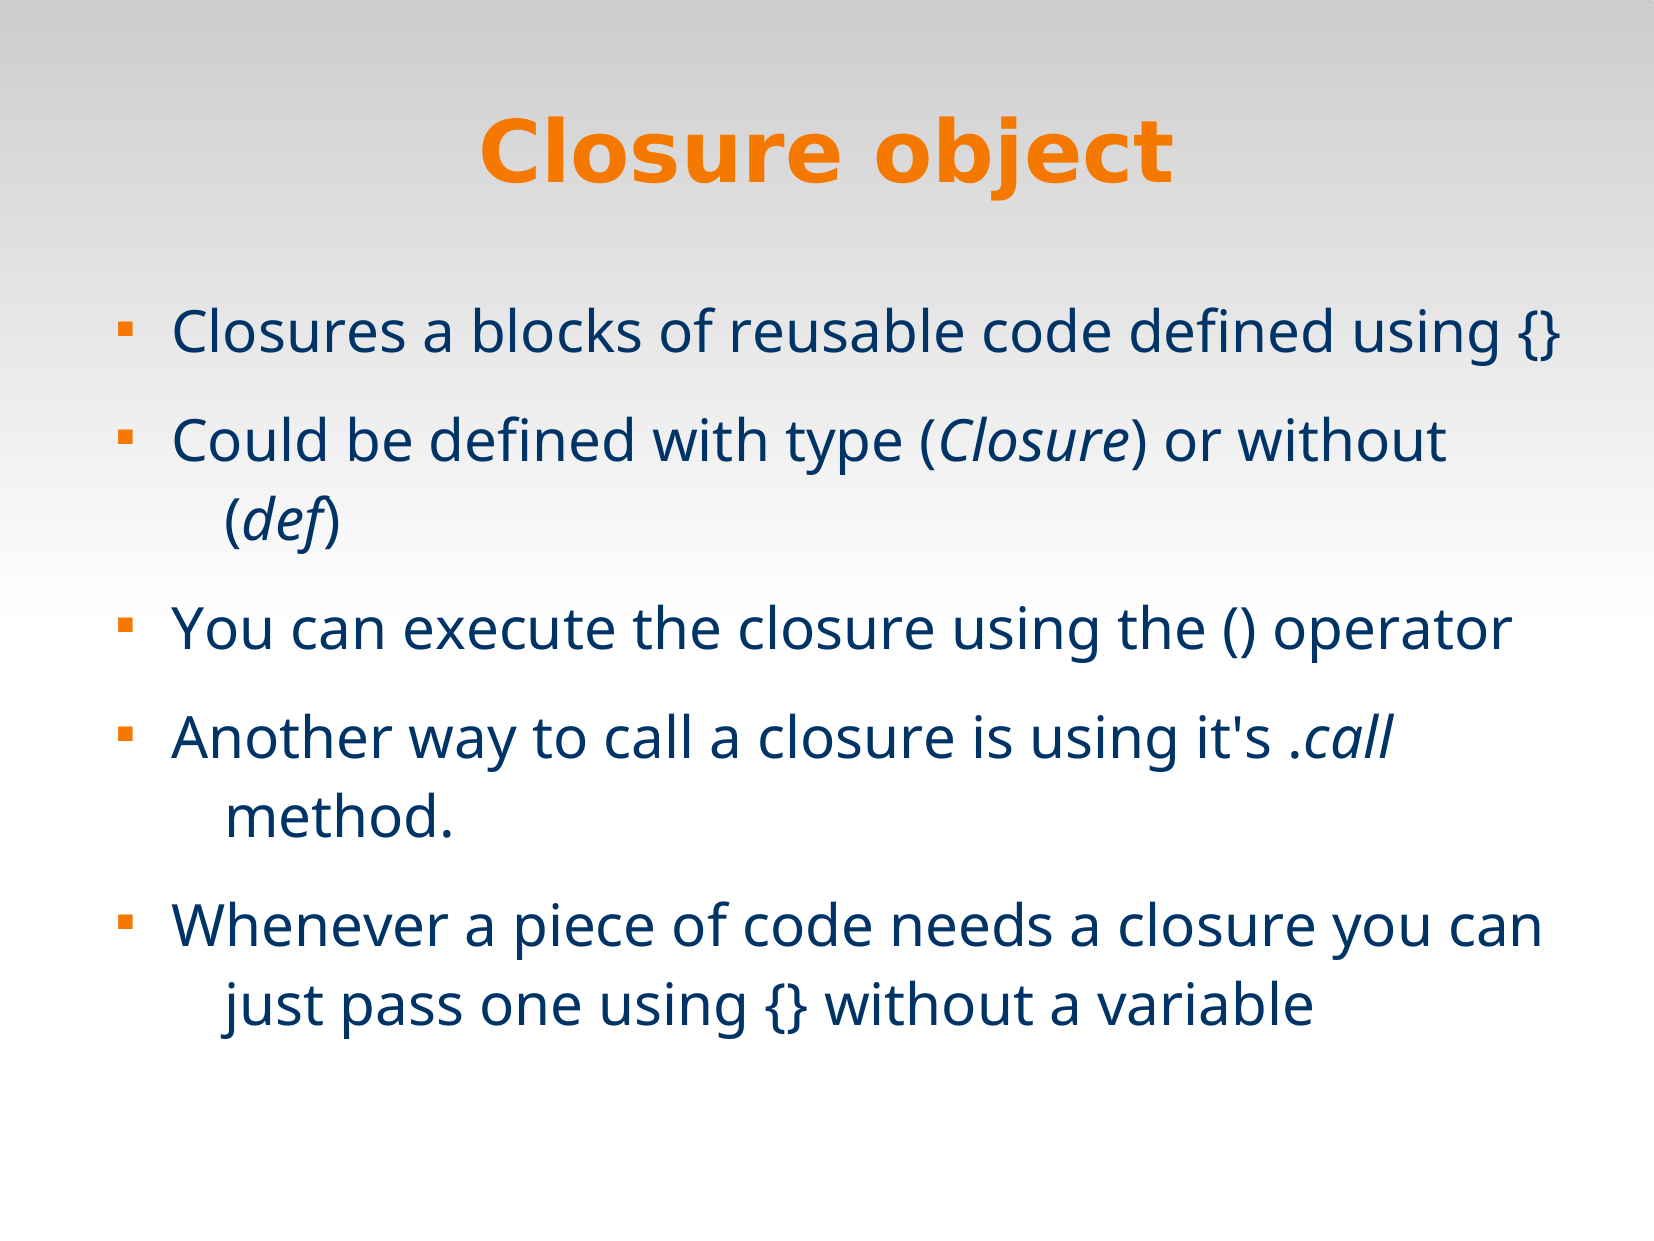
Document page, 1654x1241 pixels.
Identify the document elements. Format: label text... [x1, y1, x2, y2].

title Closure object [82, 49, 1571, 257]
list Closures a blocks of reusable code defined using {} Could be defined with type (Closure) or without (def) You can execute the closure using the () operator Another way to call a closure is using it's .call method. Whenever a piece of code needs a closure you can just pass one using {} without a variable [82, 290, 1571, 1109]
